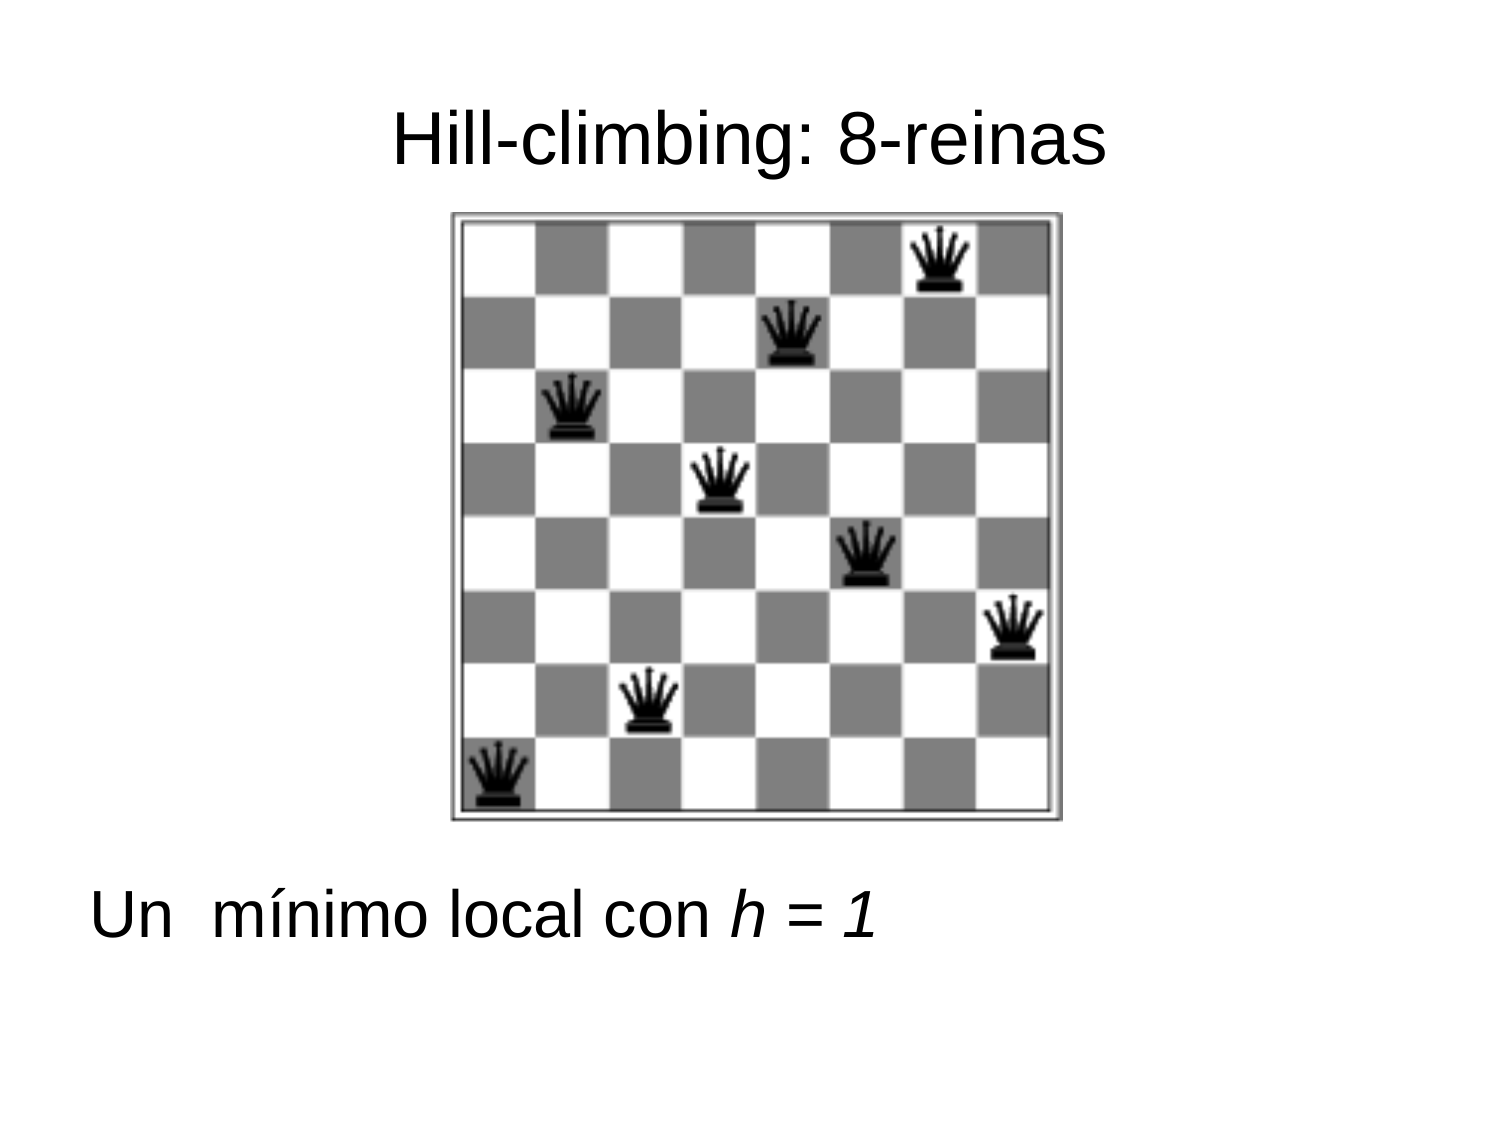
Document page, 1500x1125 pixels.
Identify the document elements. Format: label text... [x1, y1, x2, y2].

picture [450, 212, 1063, 787]
text_box Un mínimo local con h = 1 [75, 787, 1426, 1005]
title Hill-climbing: 8-reinas [75, 45, 1426, 233]
